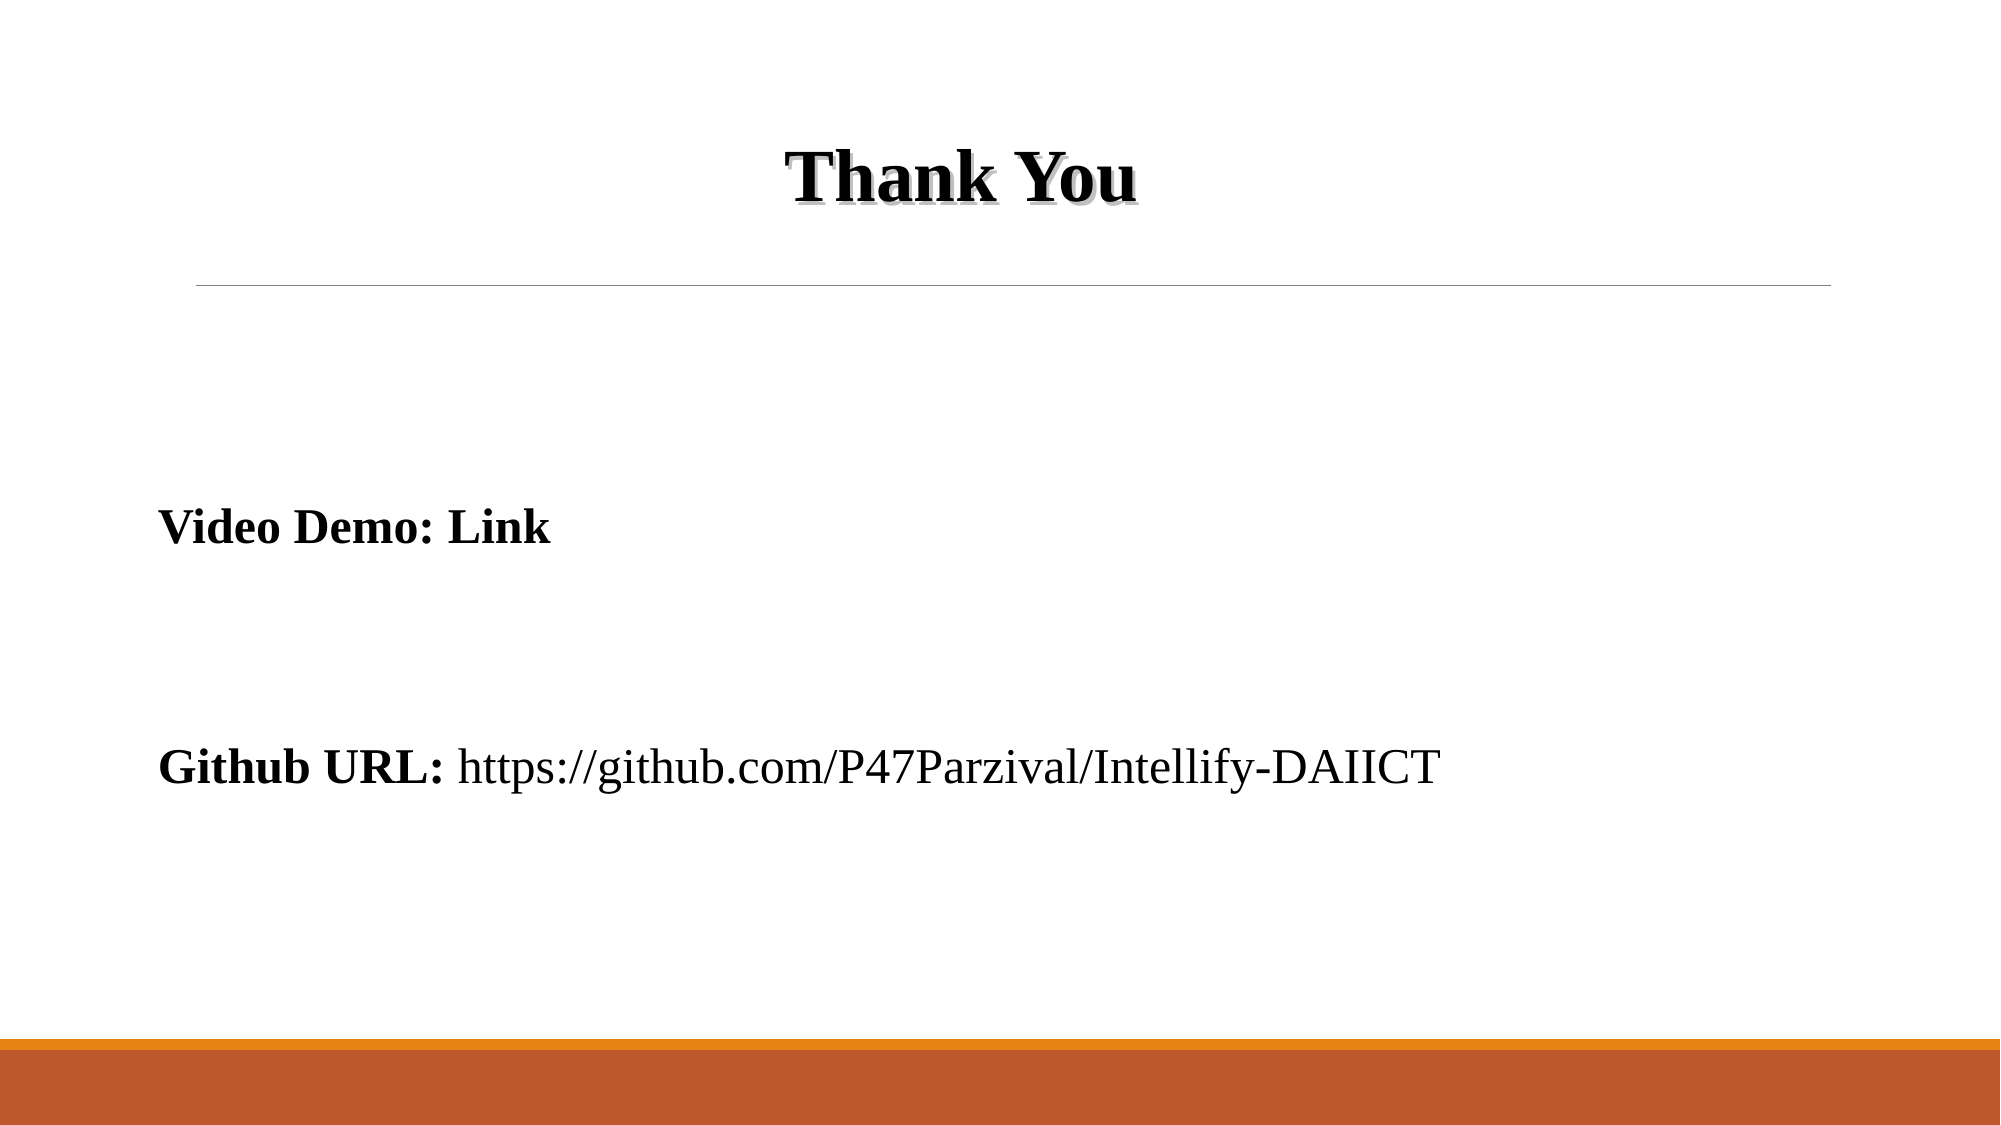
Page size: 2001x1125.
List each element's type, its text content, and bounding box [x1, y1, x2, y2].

text_box Thank You 🙏 [142, 119, 1858, 224]
text_box Video Demo: Link Github URL: https://github.com/P47Parzival/Intellify-DAIICT [142, 485, 1651, 805]
